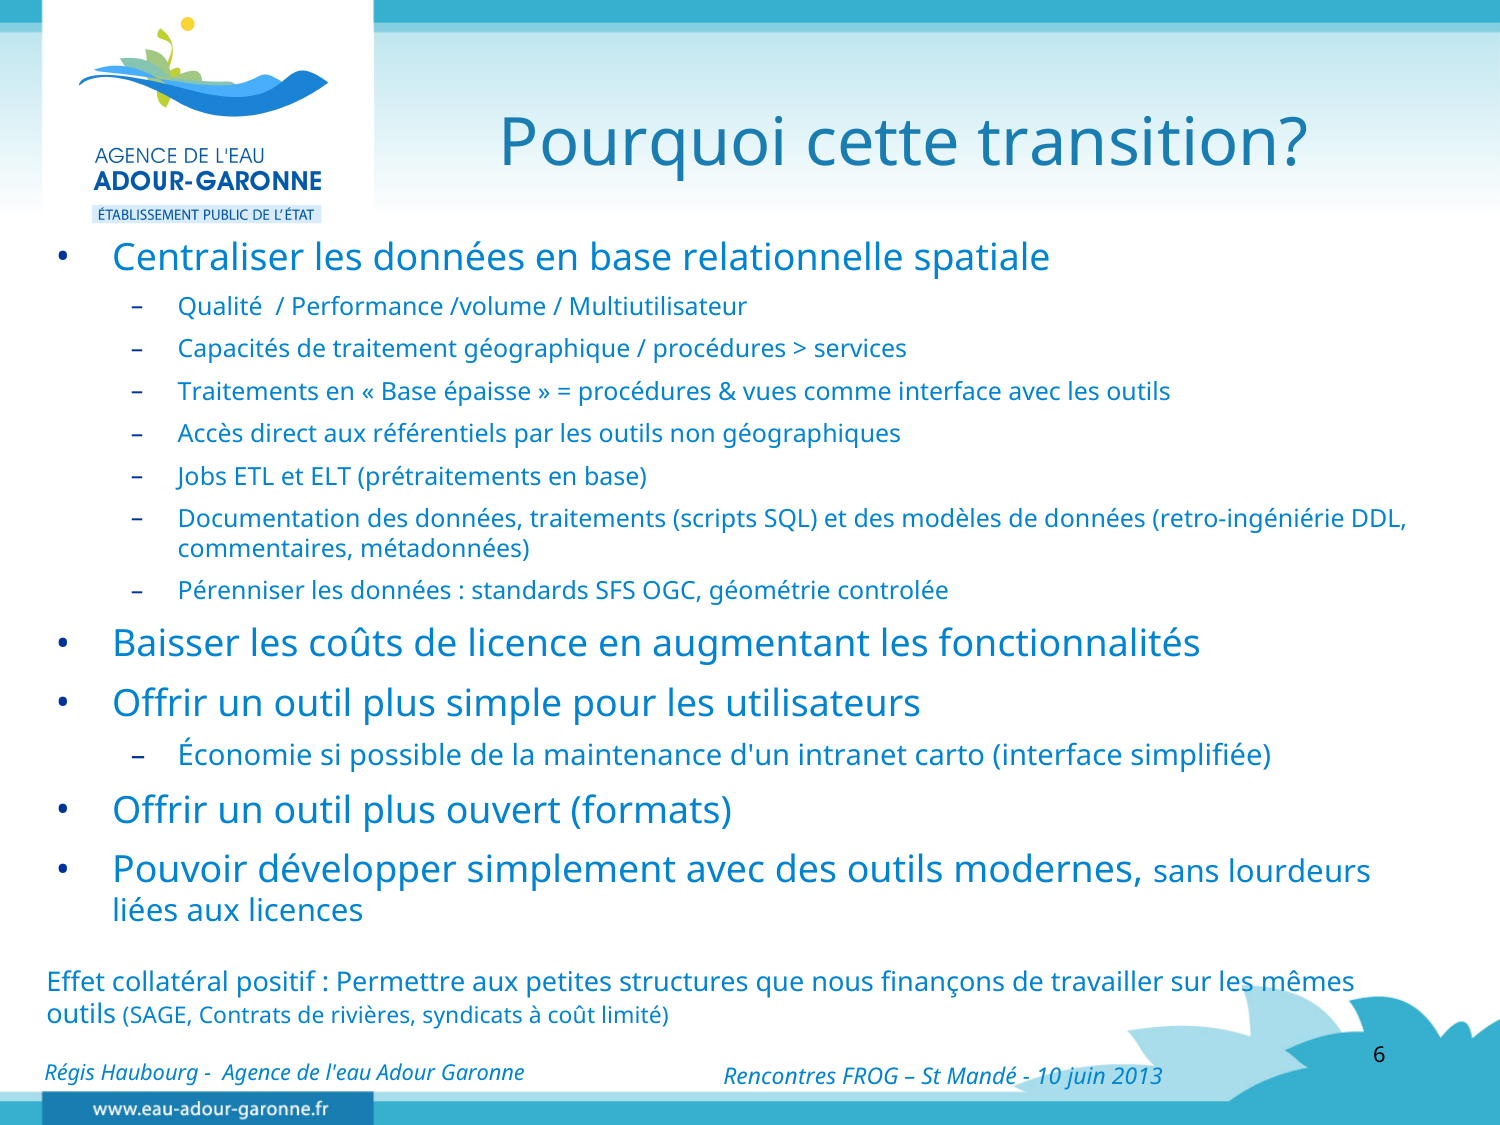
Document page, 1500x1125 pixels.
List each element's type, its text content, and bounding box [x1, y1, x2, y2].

title Pourquoi cette transition? [383, 45, 1426, 225]
text_box Effet collatéral positif : Permettre aux petites structures que nous finançons de travailler sur les mêmes outils (SAGE, Contrats de rivières, syndicats à coût limité) [31, 956, 1394, 1037]
list Centraliser les données en base relationnelle spatiale Qualité / Performance /volume / Multiutilisateur Capacités de traitement géographique / procédures > services Traitements en « Base épaisse » = procédures & vues comme interface avec les outils Accès direct aux référentiels par les outils non géographiques Jobs ETL et ELT (prétraitements en base) Documentation des données, traitements (scripts SQL) et des modèles de données (retro-ingéniérie DDL, commentaires, métadonnées) Pérenniser les données : standards SFS OGC, géométrie controlée Baisser les coûts de licence en augmentant les fonctionnalités Offrir un outil plus simple pour les utilisateurs Économie si possible de la maintenance d'un intranet carto (interface simplifiée) Offrir un outil plus ouvert (formats) Pouvoir développer simplement avec des outils modernes, sans lourdeurs liées aux licences [41, 225, 1459, 1001]
picture [0, 0, 1500, 1125]
